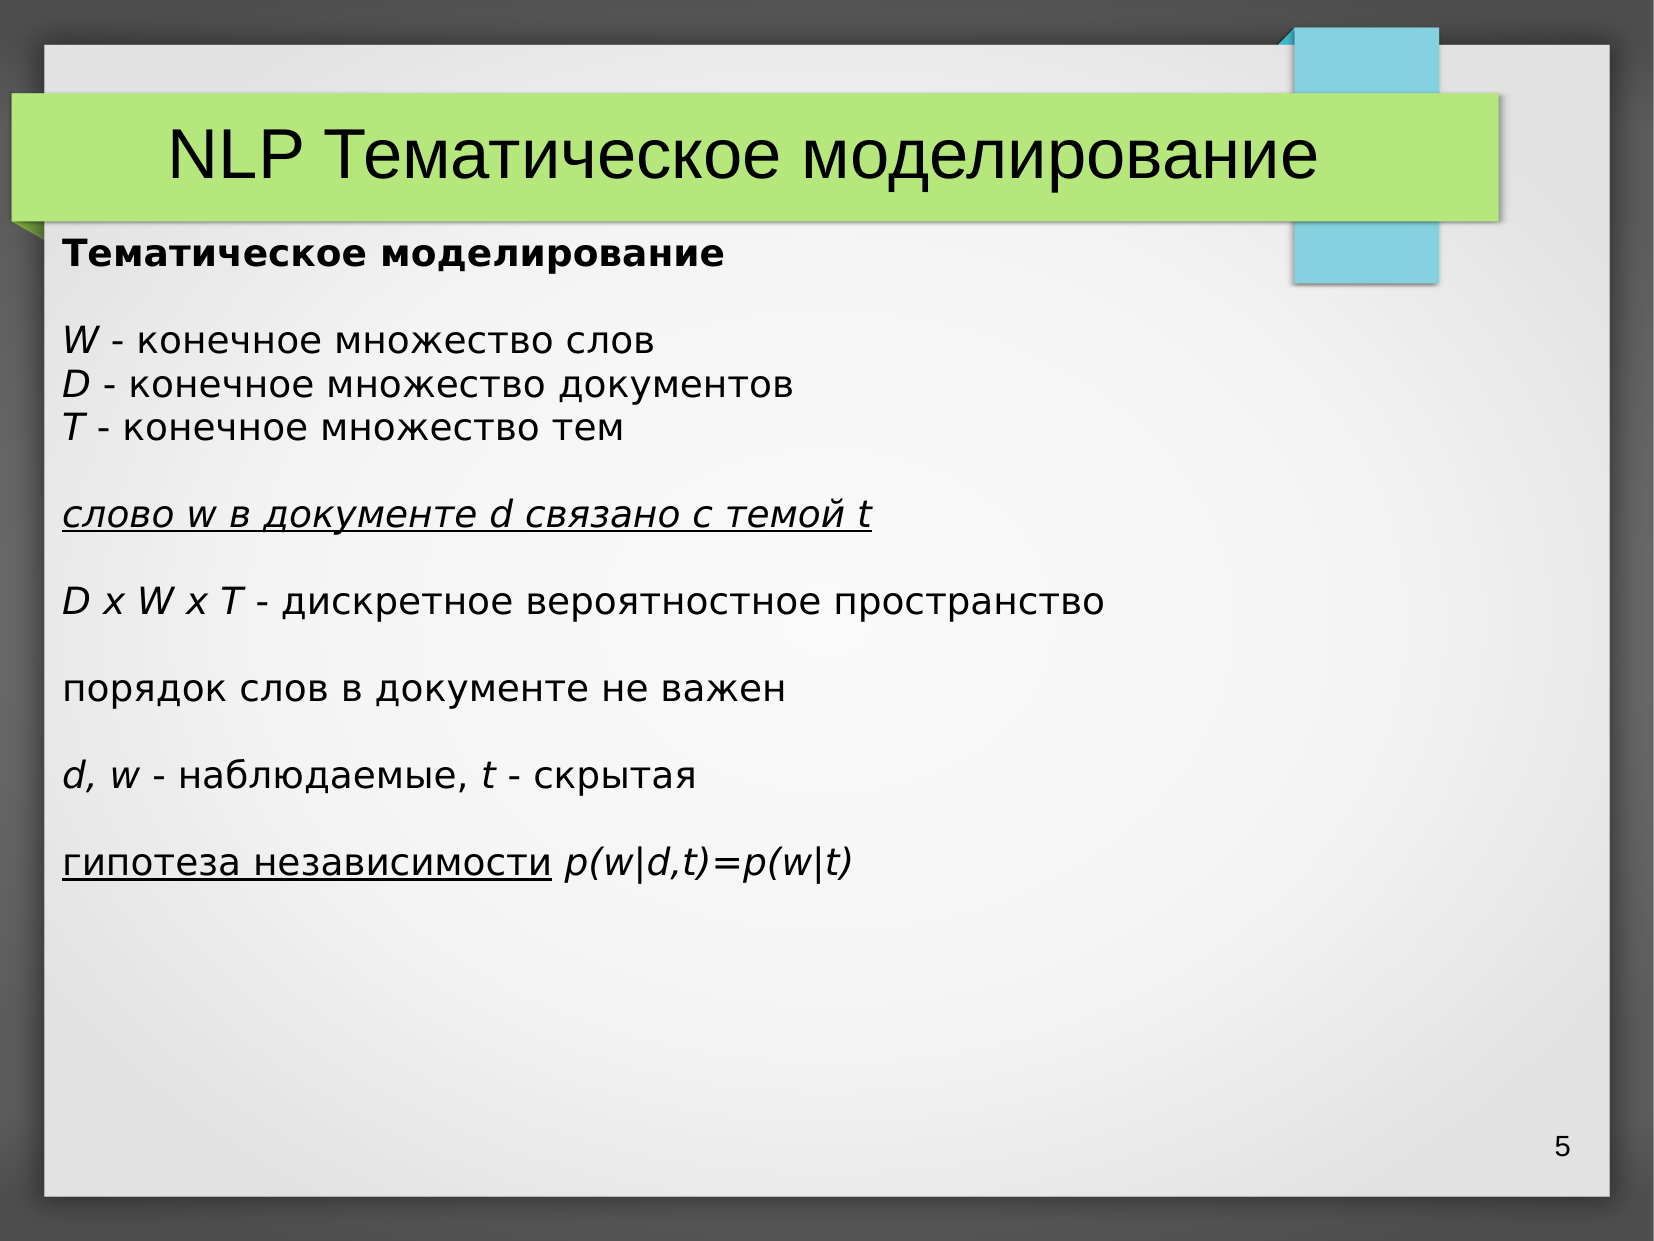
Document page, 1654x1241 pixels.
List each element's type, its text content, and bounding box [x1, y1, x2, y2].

title NLP Тематическое моделирование [82, 114, 1406, 194]
picture [0, 0, 1654, 1241]
text_box Тематическое моделирование W - конечное множество слов D - конечное множество документов T - конечное множество тем слово w в документе d связано с темой t D x W x T - дискретное вероятностное пространство порядок слов в документе не важен d, w - наблюдаемые, t - скрытая гипотеза независимости p(w|d,t)=p(w|t) [47, 224, 1595, 1154]
